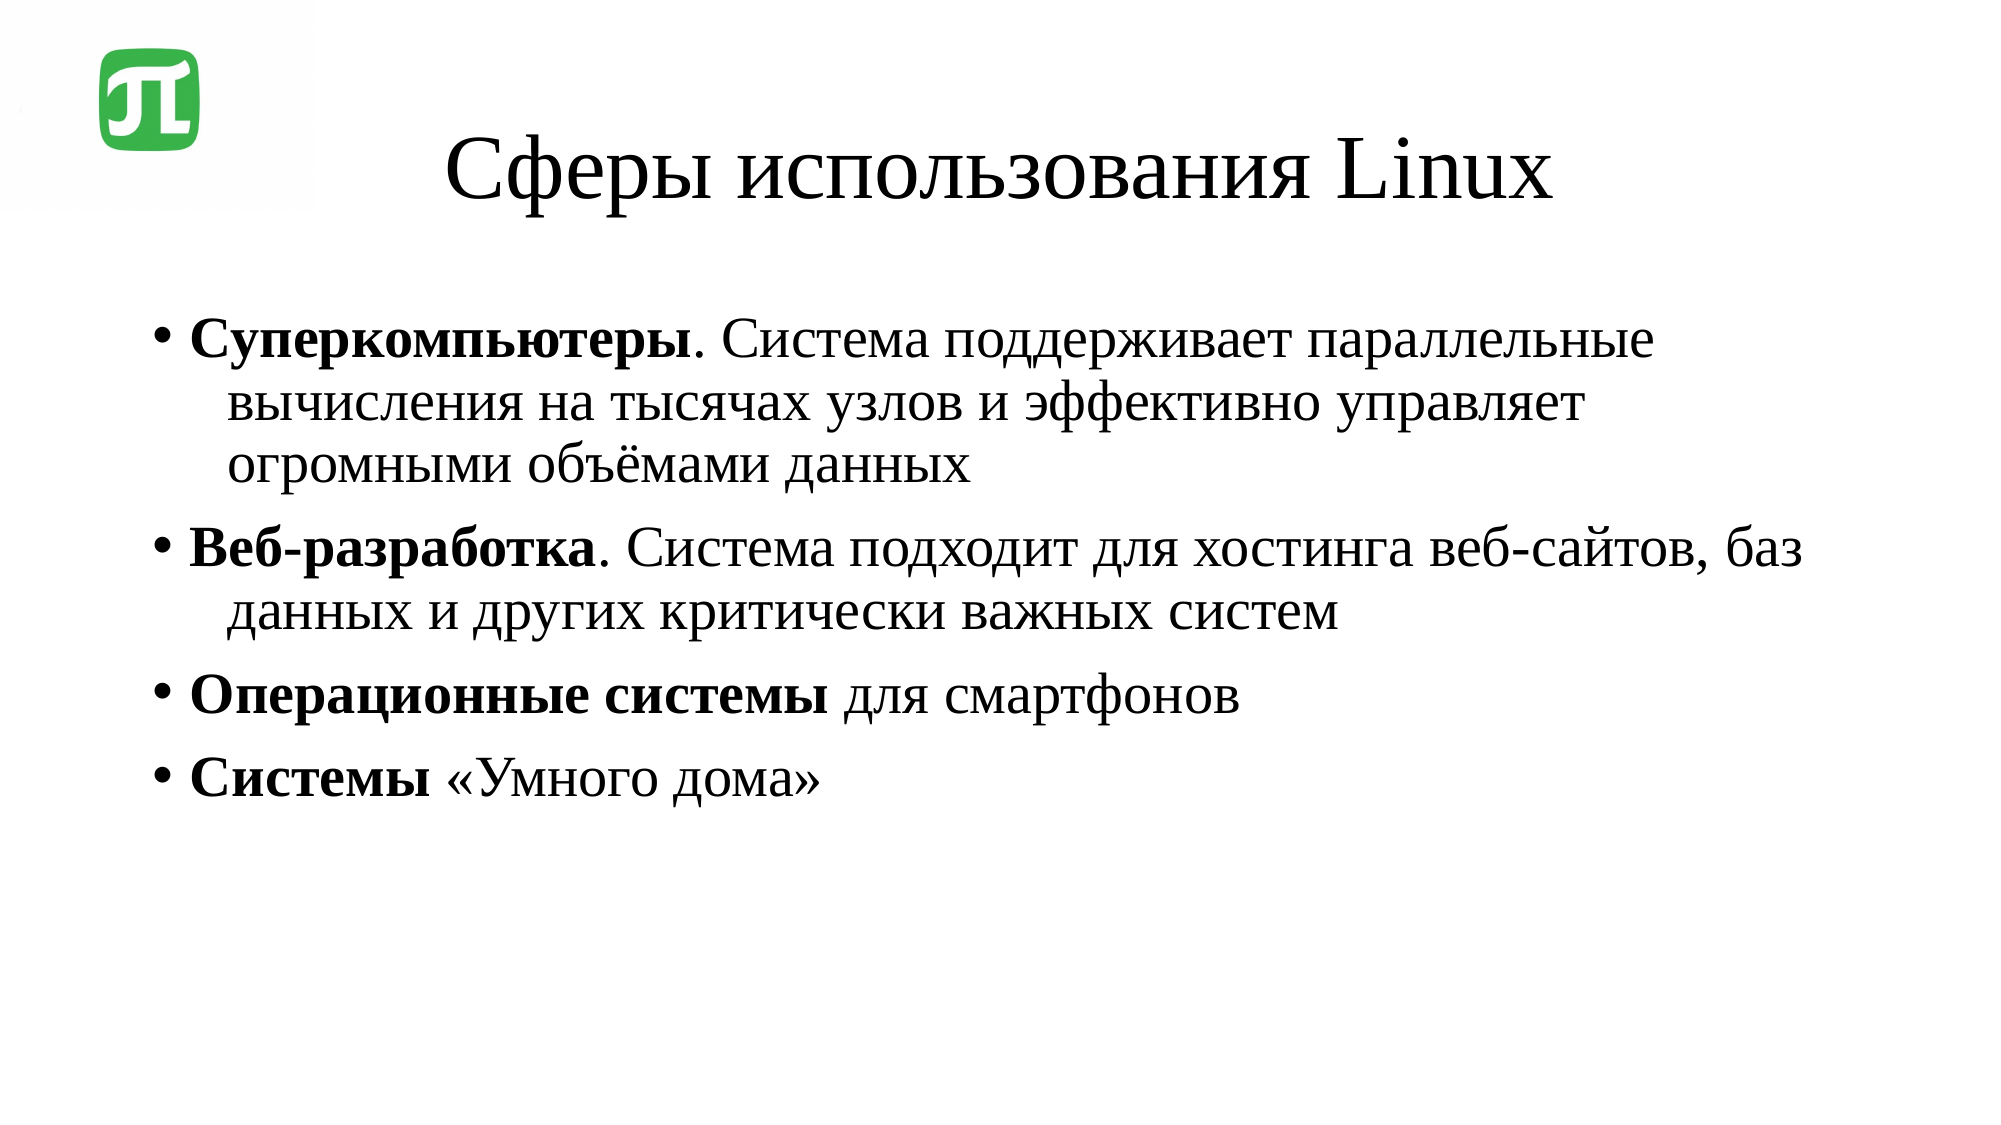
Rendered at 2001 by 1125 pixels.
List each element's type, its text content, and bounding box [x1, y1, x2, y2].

list Суперкомпьютеры. Система поддерживает параллельные вычисления на тысячах узлов и эффективно управляет огромными объёмами данных Веб-разработка. Система подходит для хостинга веб-сайтов, баз данных и других критически важных систем Операционные системы для смартфонов Системы «Умного дома» [137, 299, 1863, 1014]
picture [0, 0, 315, 211]
title Сферы использования Linux [137, 59, 1863, 278]
